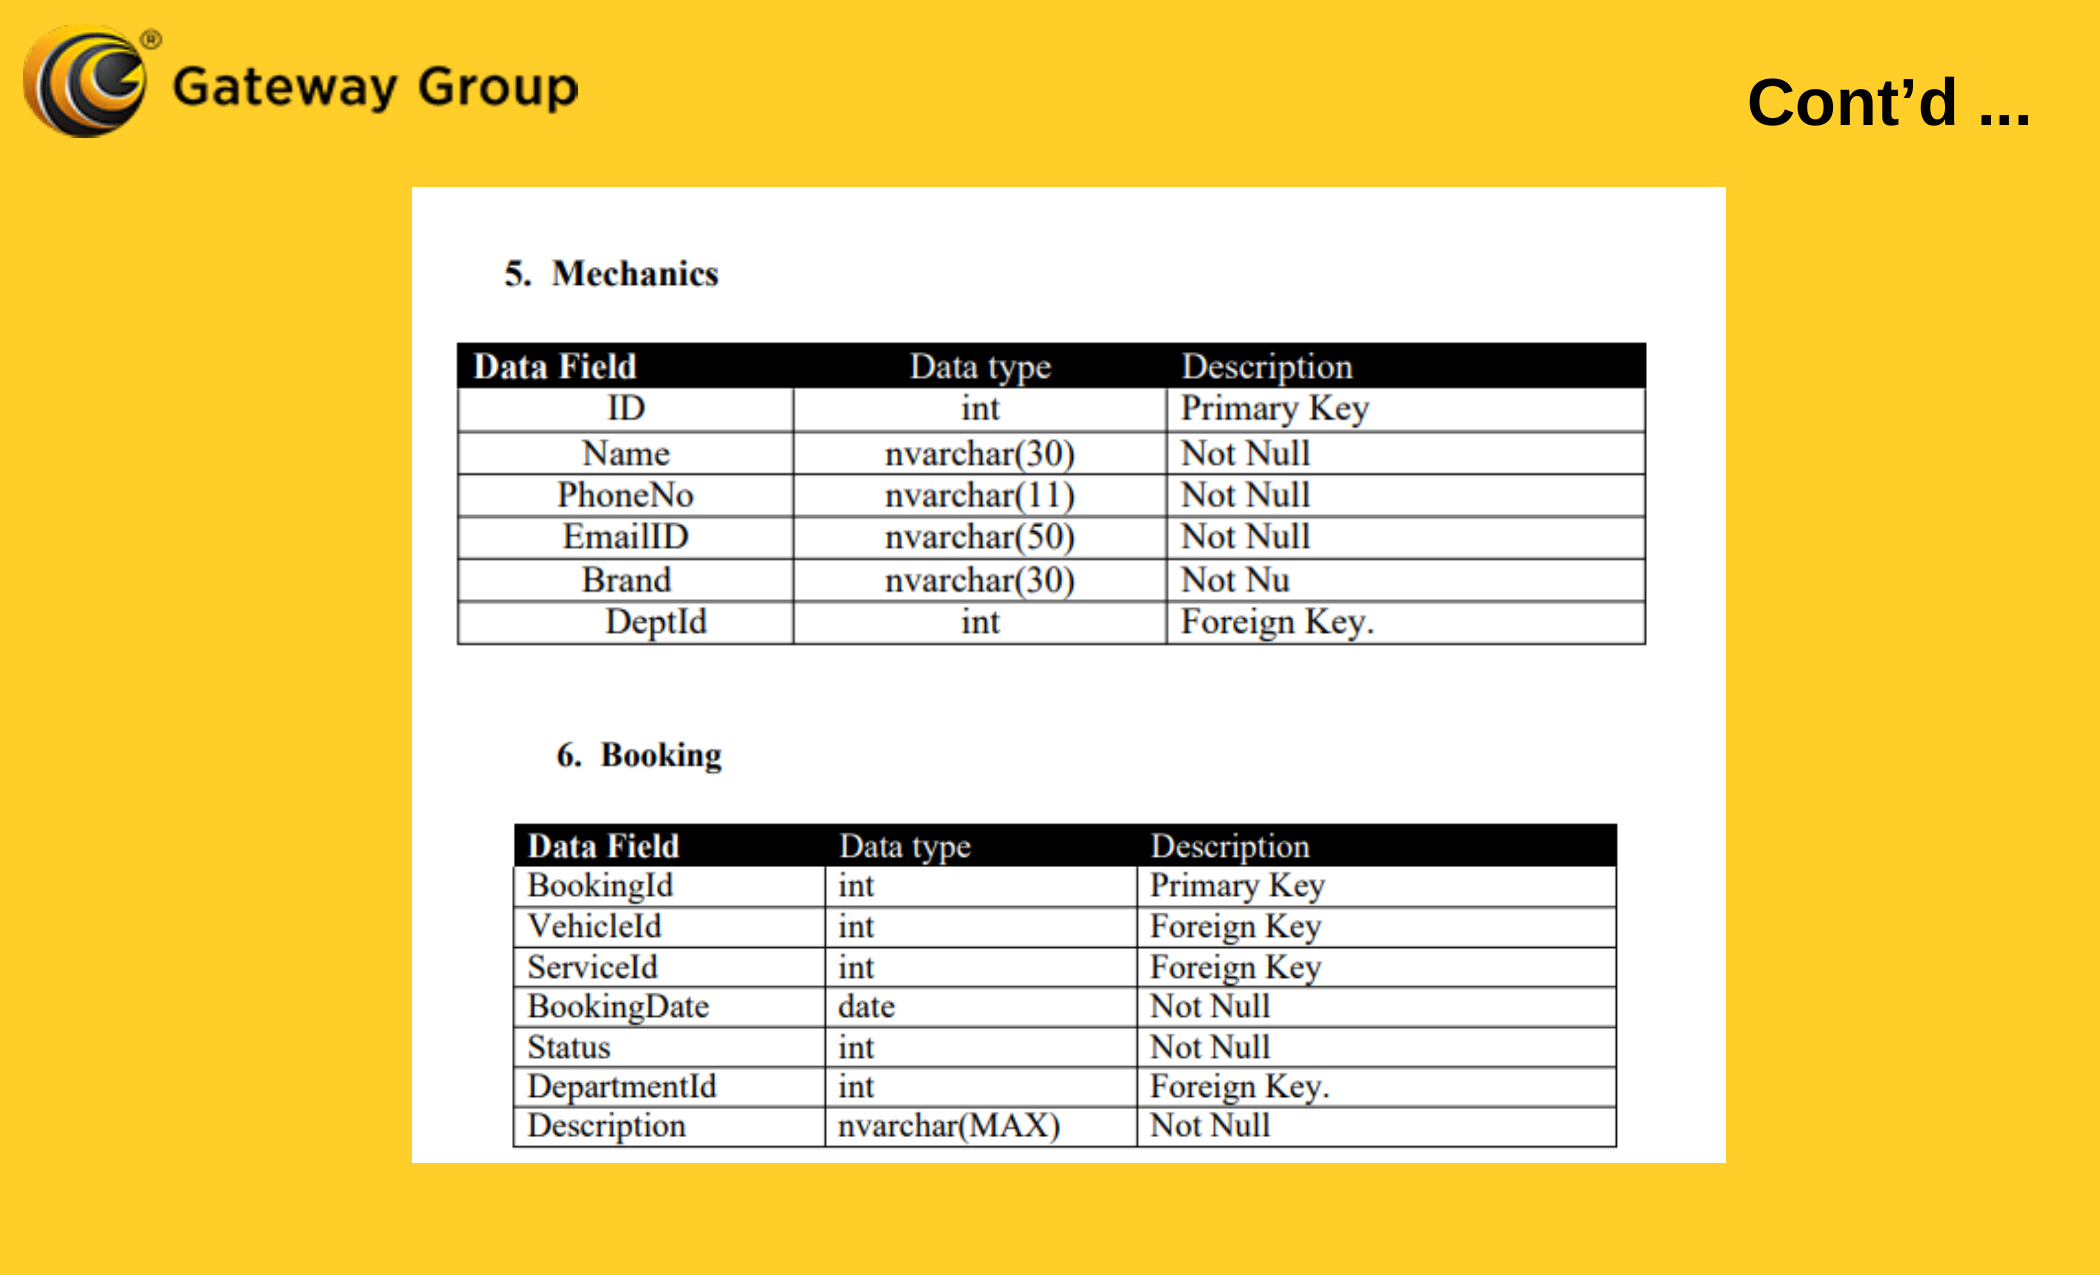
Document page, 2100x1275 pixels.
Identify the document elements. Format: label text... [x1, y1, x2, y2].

picture [412, 187, 1726, 1163]
picture [23, 24, 578, 138]
text_box Cont’d ... [1732, 57, 2063, 147]
